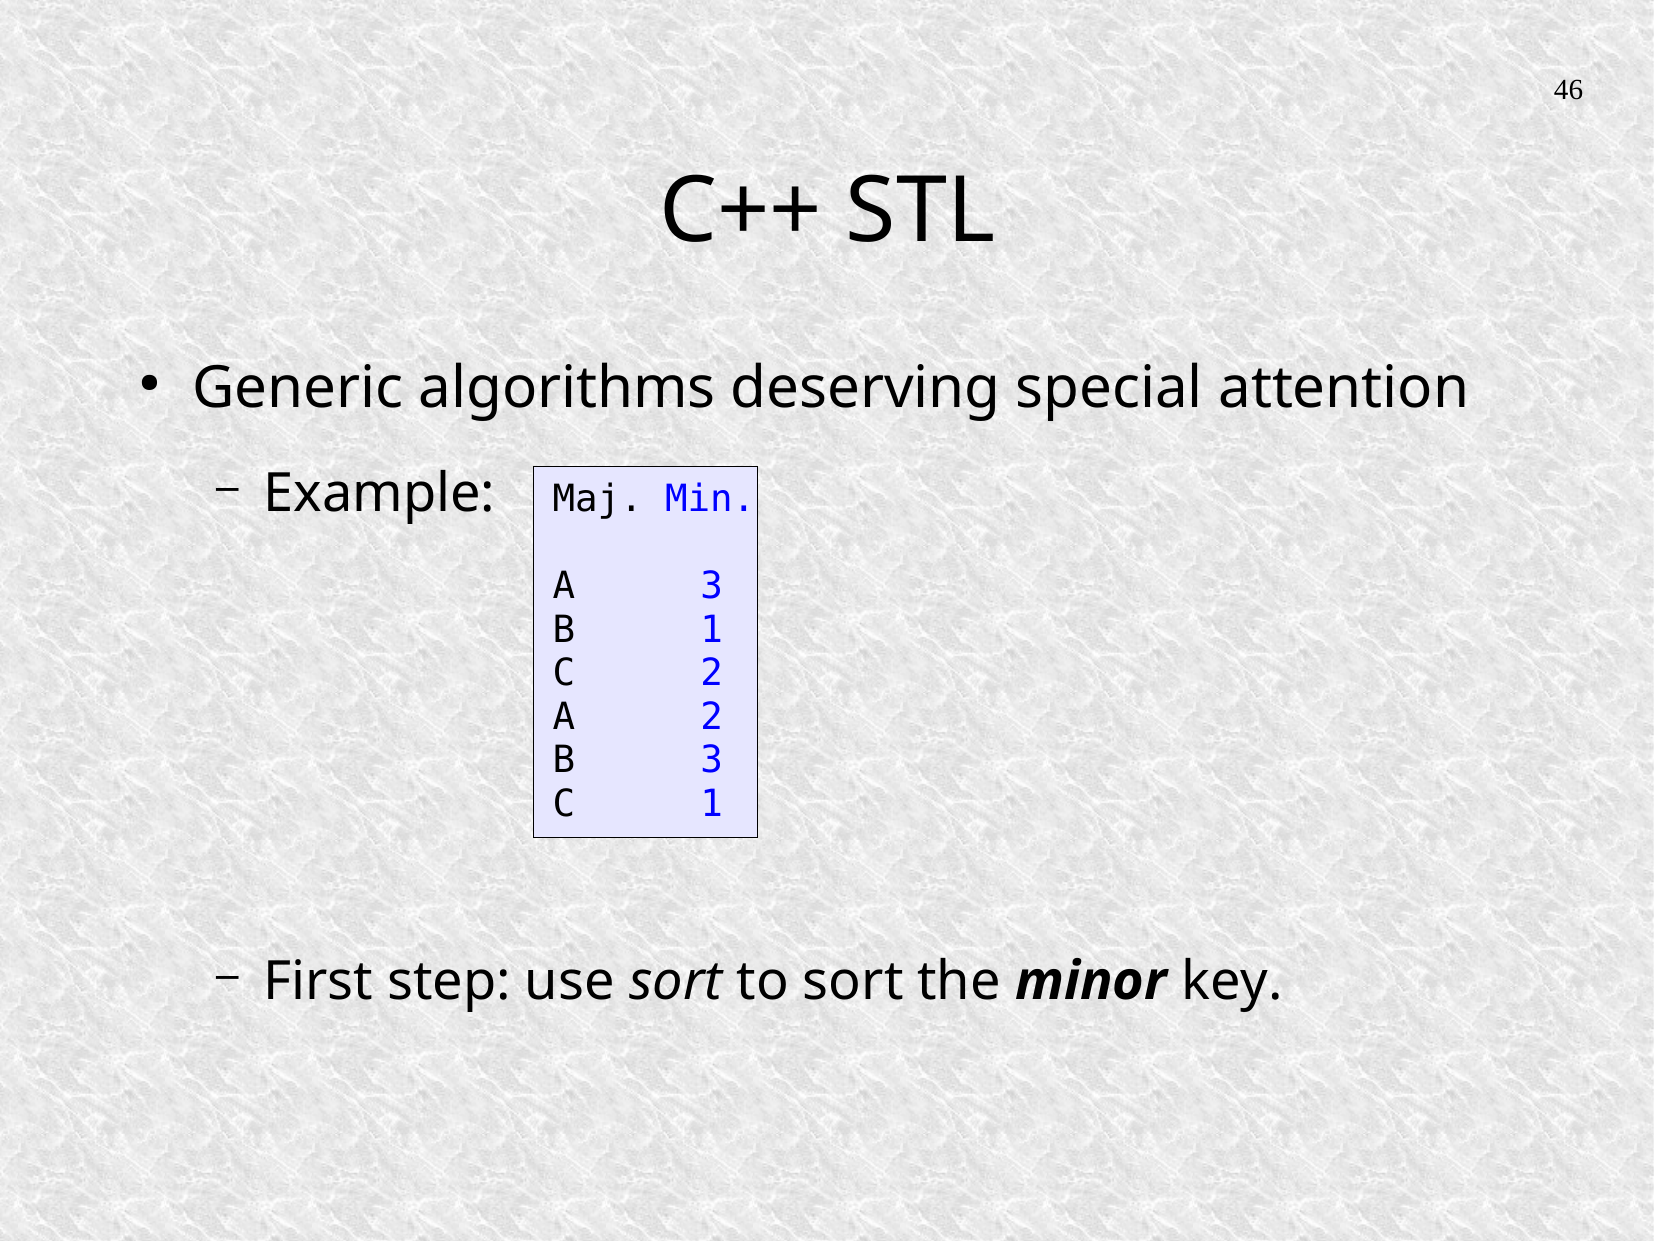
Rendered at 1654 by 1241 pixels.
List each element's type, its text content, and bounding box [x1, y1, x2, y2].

list Generic algorithms deserving special attention Example: First step: use sort to sort the minor key. [121, 344, 1534, 1127]
text_box [533, 466, 758, 838]
text_box Maj. Min. A 3 B 1 C 2 A 2 B 3 C 1 [552, 476, 756, 839]
title C++ STL [121, 102, 1534, 311]
picture [0, 0, 1654, 1241]
